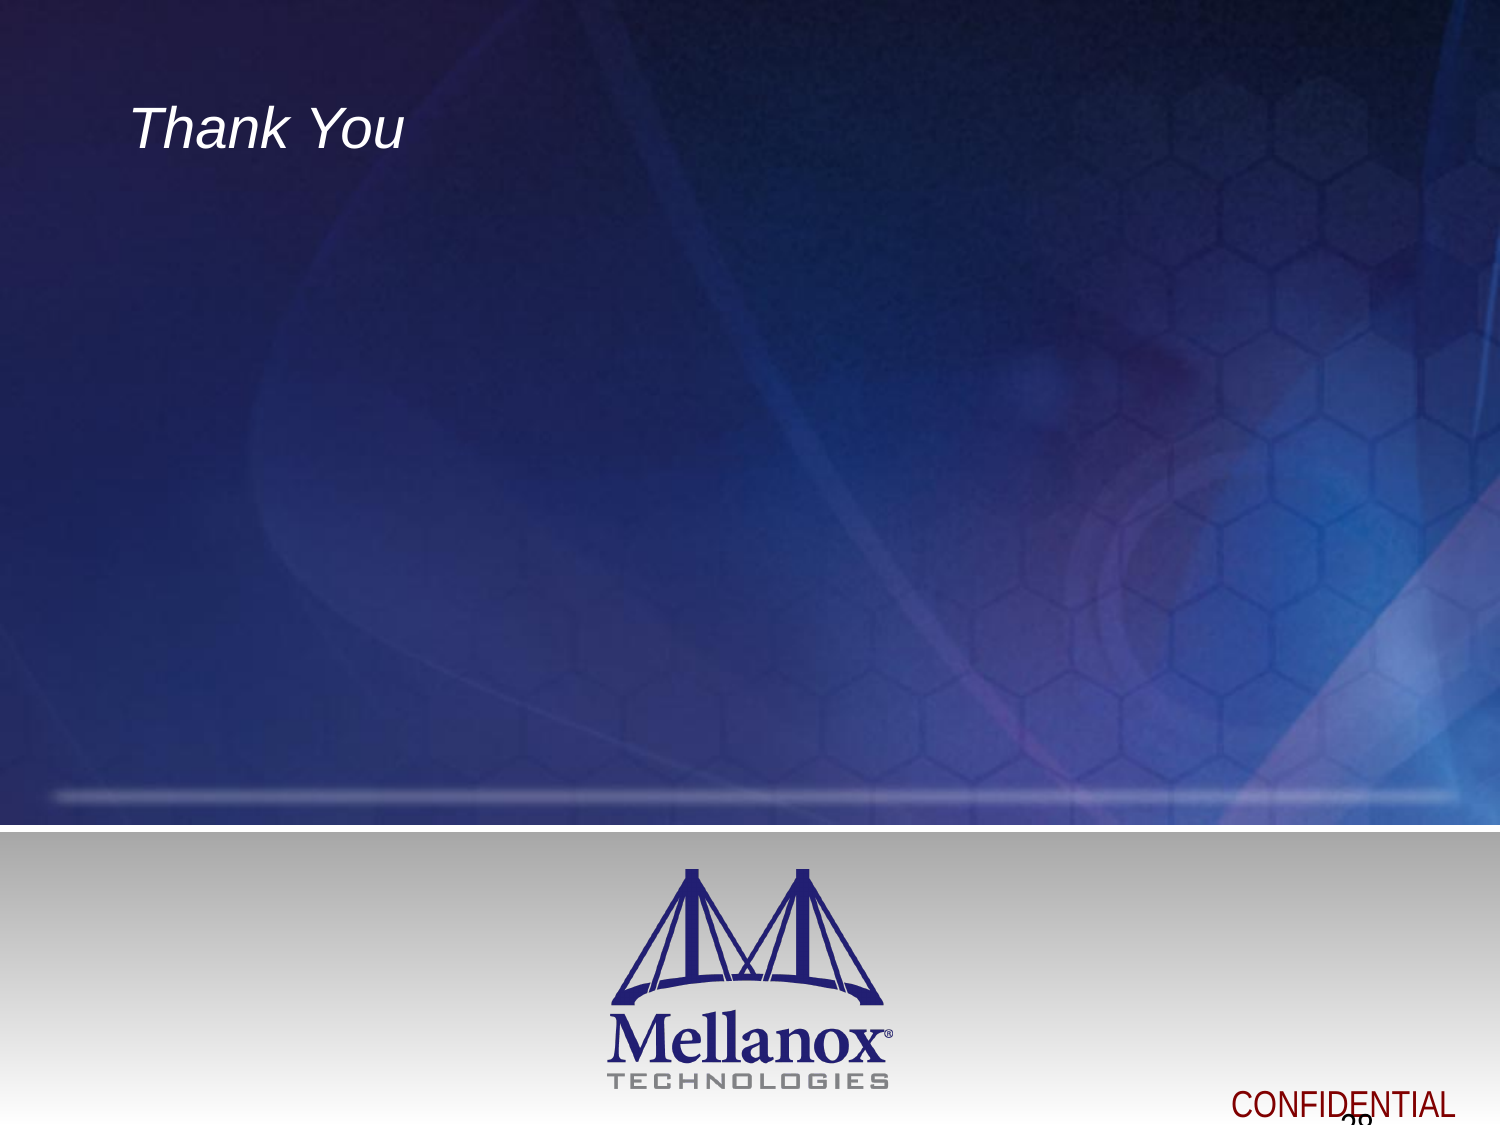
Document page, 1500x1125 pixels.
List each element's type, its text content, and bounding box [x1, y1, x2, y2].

picture [607, 869, 893, 1089]
title Thank You [112, 75, 1388, 375]
picture [0, 0, 1500, 825]
slide_number <number> [1325, 1087, 1500, 1116]
